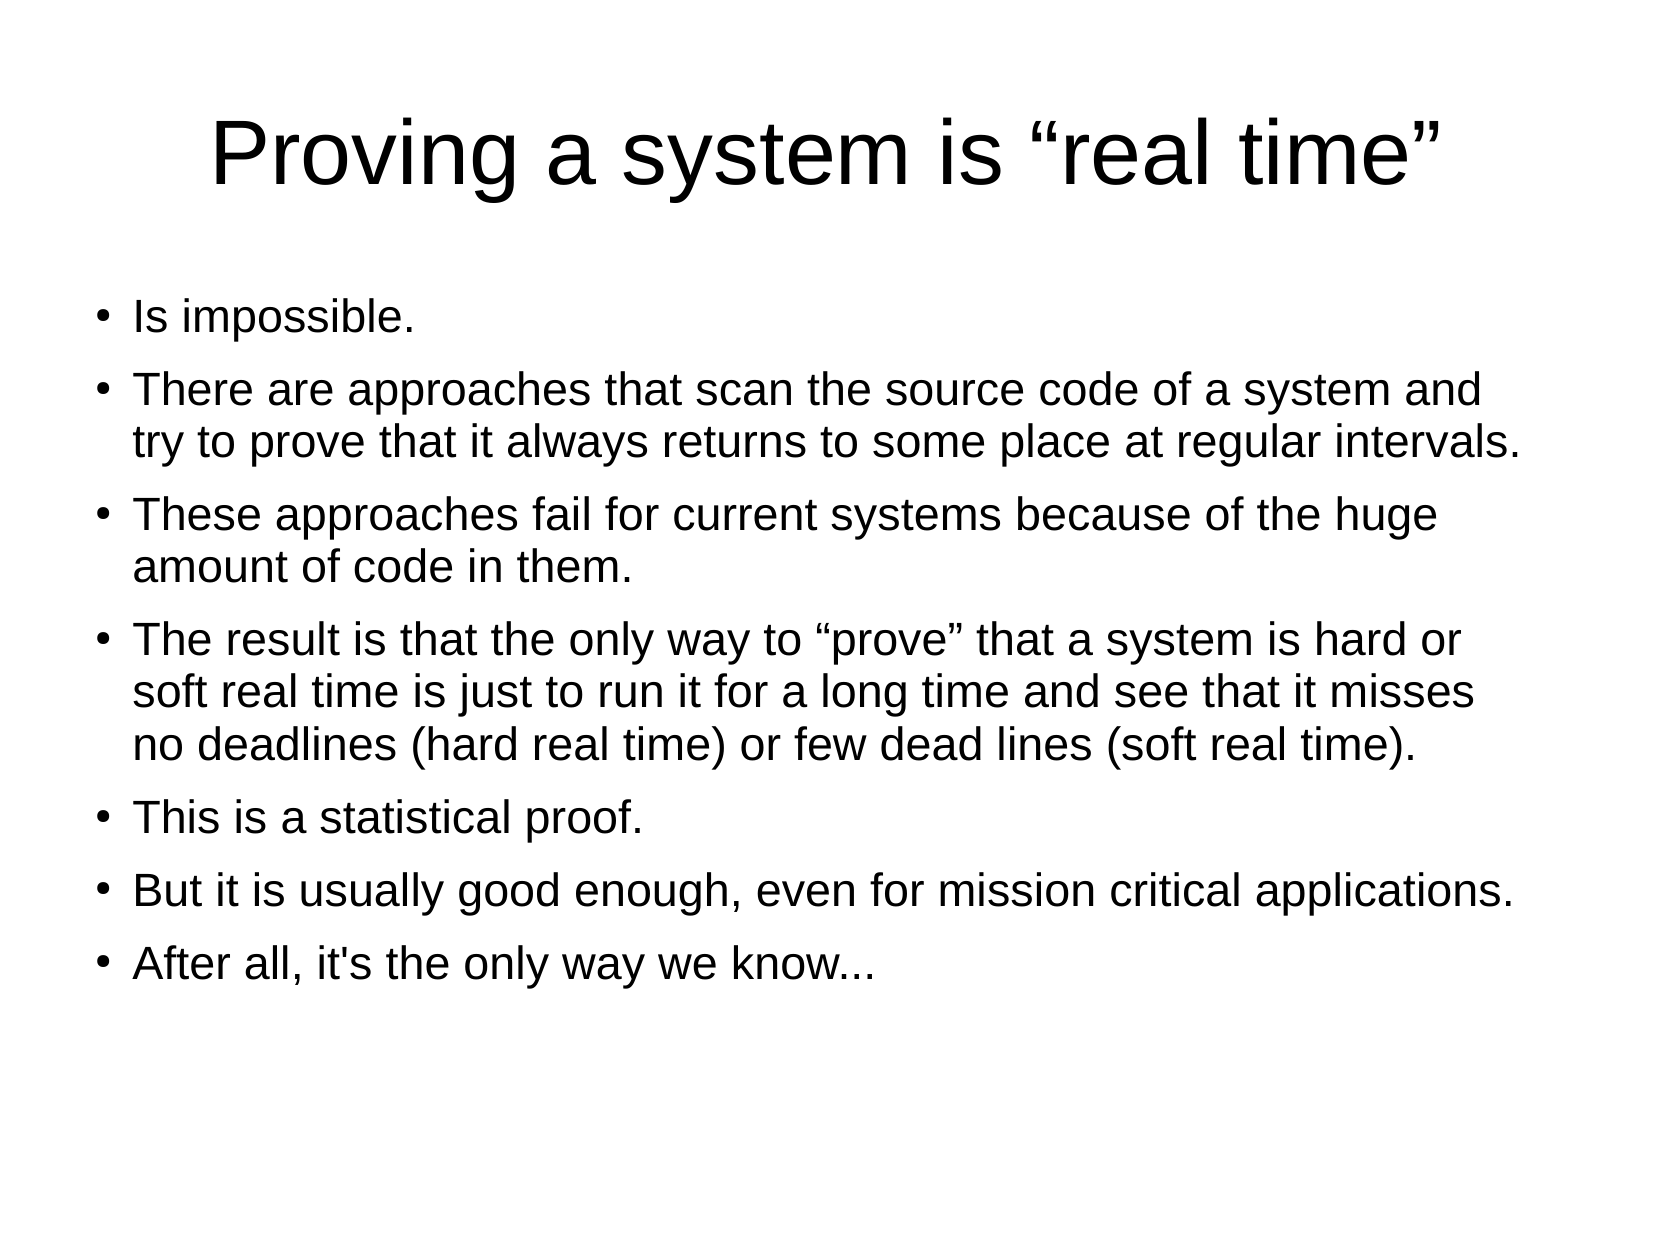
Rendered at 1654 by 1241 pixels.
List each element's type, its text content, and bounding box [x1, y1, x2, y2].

title Proving a system is “real time” [82, 49, 1571, 257]
list Is impossible. There are approaches that scan the source code of a system and try to prove that it always returns to some place at regular intervals. These approaches fail for current systems because of the huge amount of code in them. The result is that the only way to “prove” that a system is hard or soft real time is just to run it for a long time and see that it misses no deadlines (hard real time) or few dead lines (soft real time). This is a statistical proof. But it is usually good enough, even for mission critical applications. After all, it's the only way we know... [82, 290, 1538, 1010]
